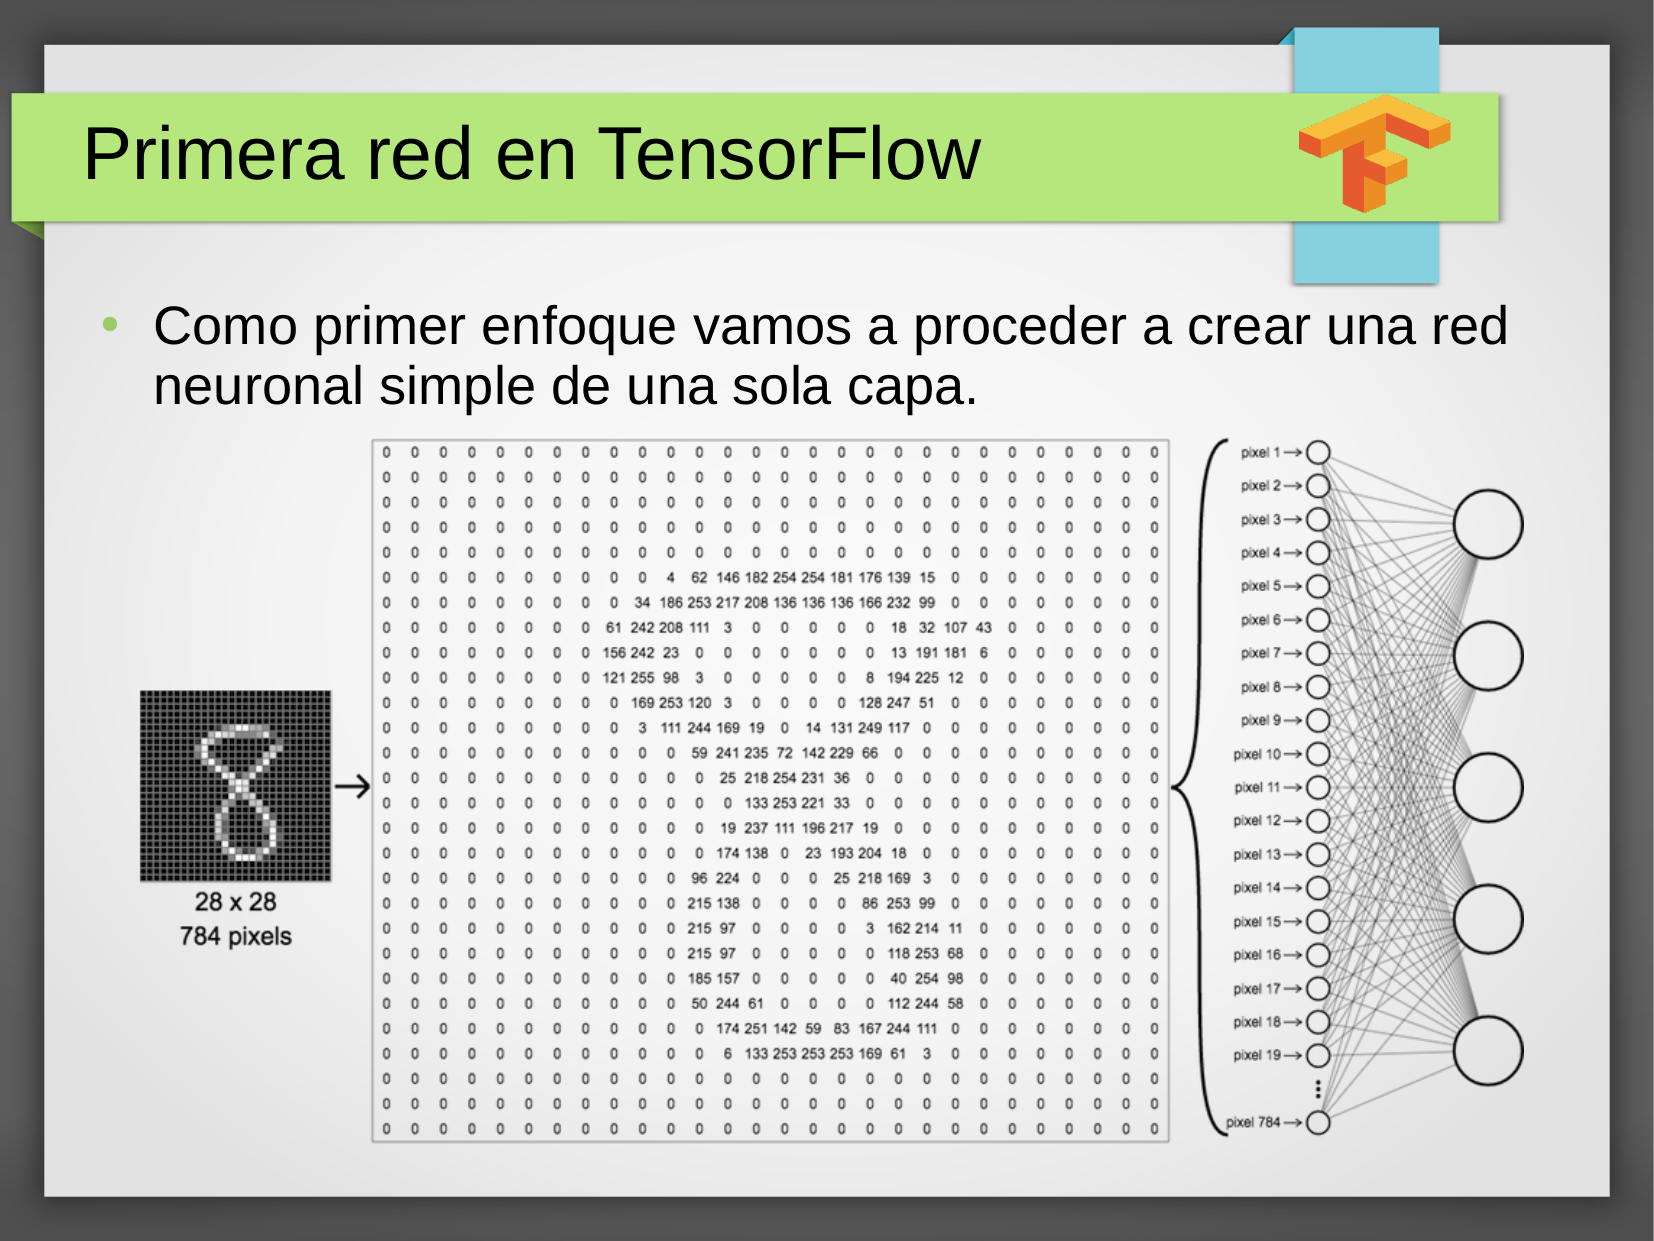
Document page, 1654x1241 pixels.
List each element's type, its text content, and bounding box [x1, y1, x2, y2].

list Como primer enfoque vamos a proceder a crear una red neuronal simple de una sola capa. [82, 295, 1571, 1015]
picture [0, 0, 1654, 1241]
title Primera red en TensorFlow [82, 94, 1264, 213]
